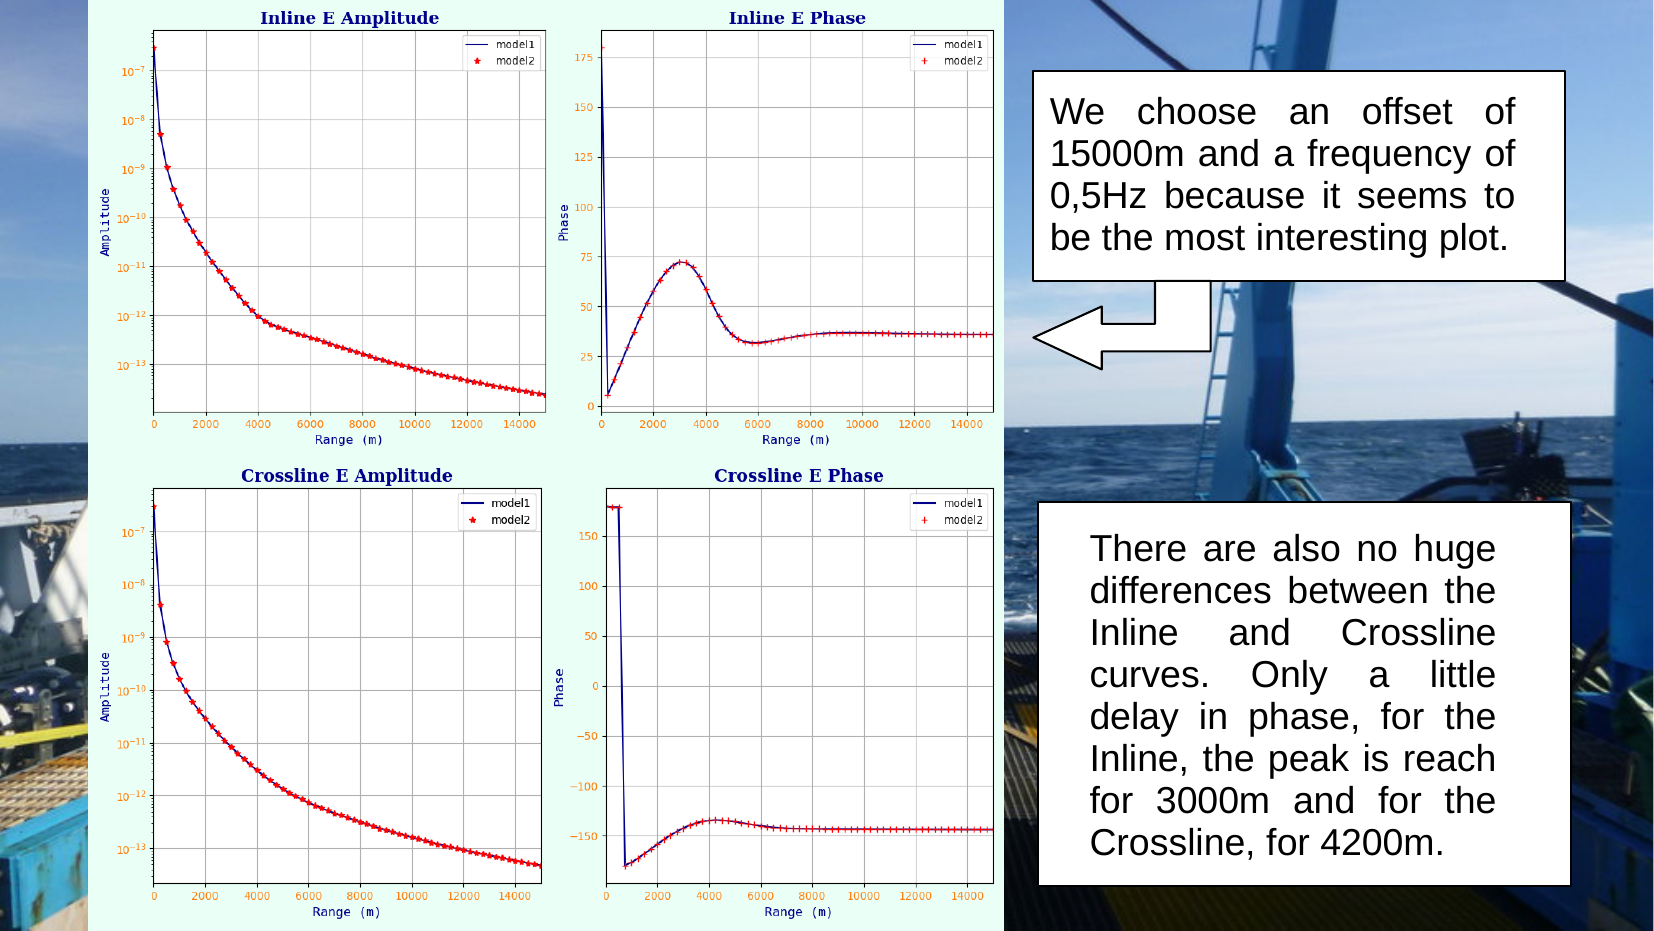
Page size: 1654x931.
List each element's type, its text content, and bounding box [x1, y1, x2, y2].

text_box [1033, 70, 1565, 370]
text_box [1037, 501, 1571, 886]
picture [0, 0, 1654, 931]
text_box We choose an offset of 15000m and a frequency of 0,5Hz because it seems to be the most interesting plot. [1035, 82, 1536, 266]
text_box There are also no huge differences between the Inline and Crossline curves. Only a little delay in phase, for the Inline, the peak is reach for 3000m and for the Crossline, for 4200m. [1074, 519, 1518, 871]
